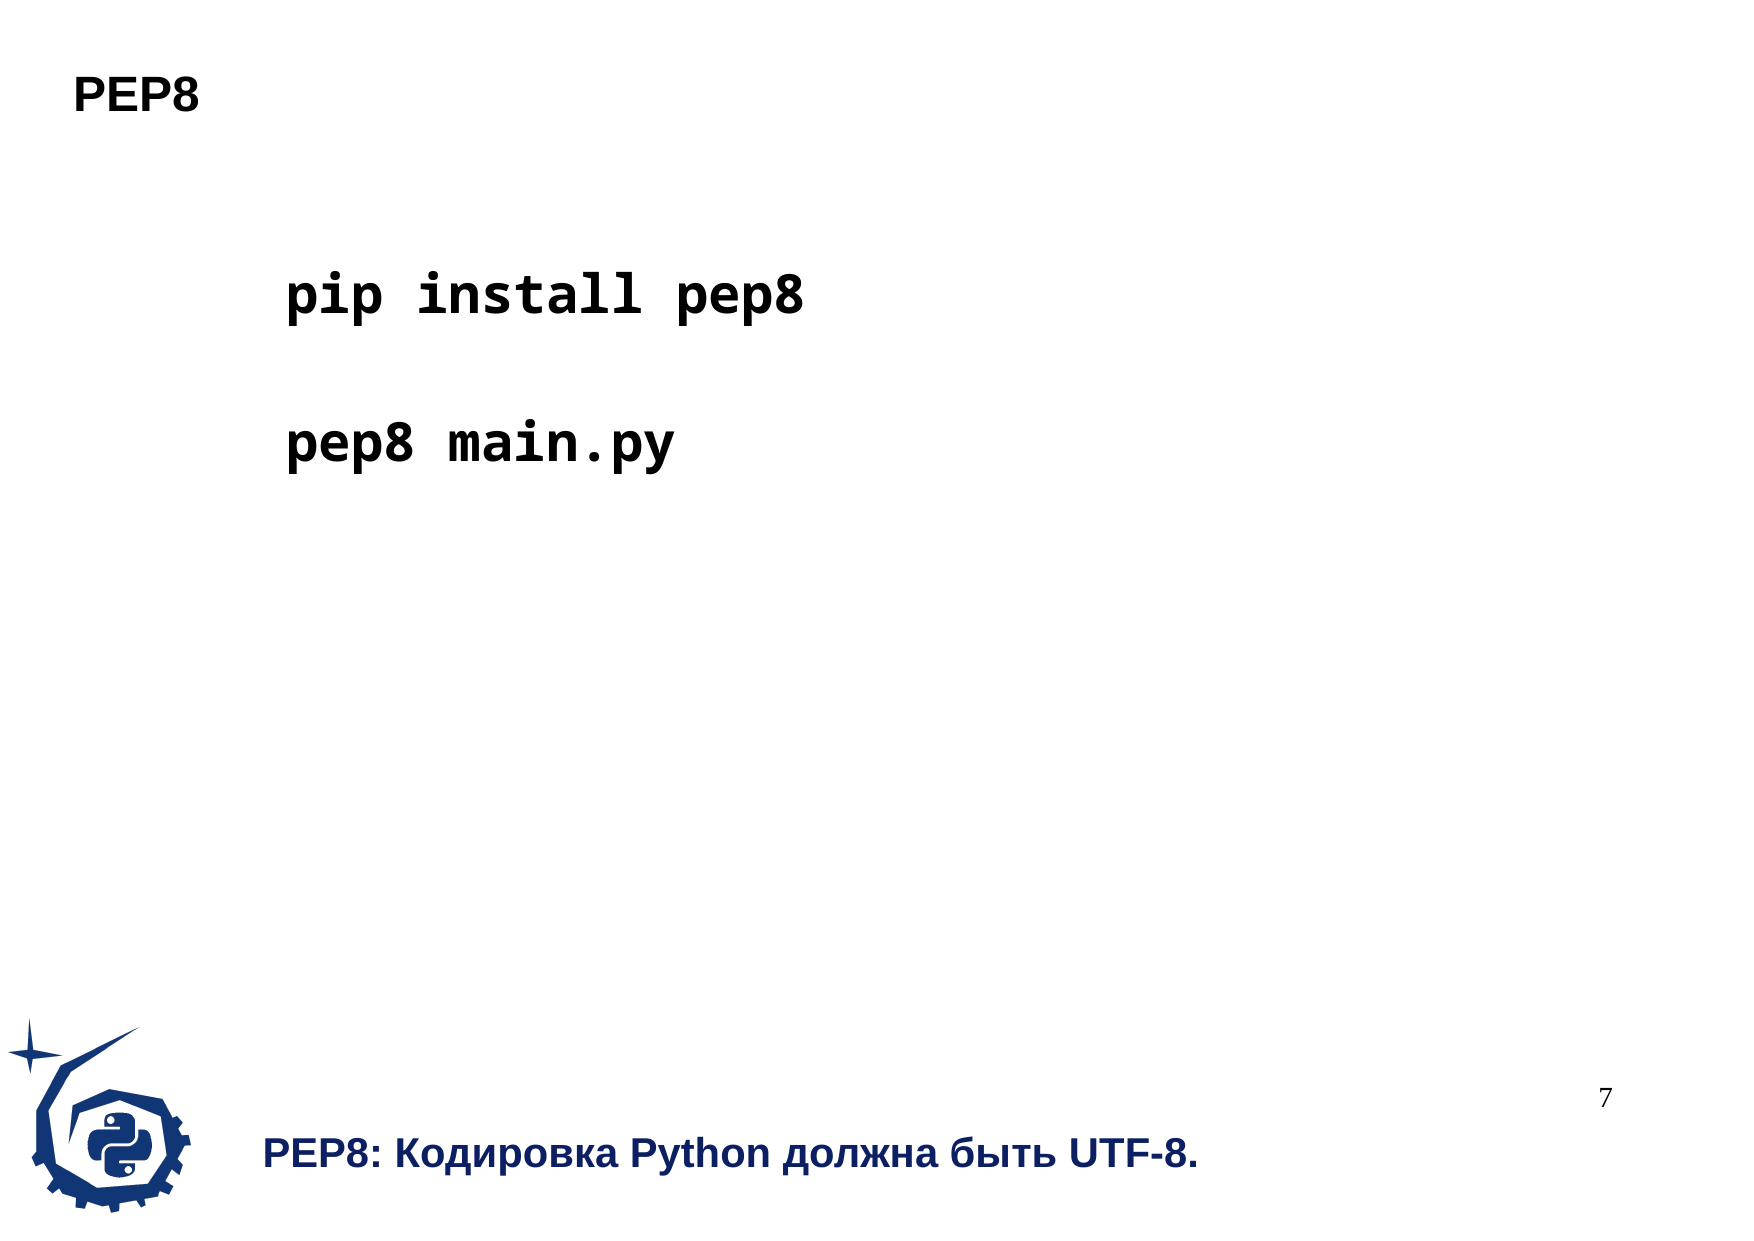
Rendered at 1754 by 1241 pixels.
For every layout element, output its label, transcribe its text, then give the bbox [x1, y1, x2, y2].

text_box PEP8: Кодировка Python должна быть UTF-8. [248, 1122, 1695, 1231]
text_box PEP8 [59, 59, 1595, 130]
text_box pip install pep8 pep8 main.py [271, 248, 1501, 1023]
picture [0, 1015, 201, 1217]
